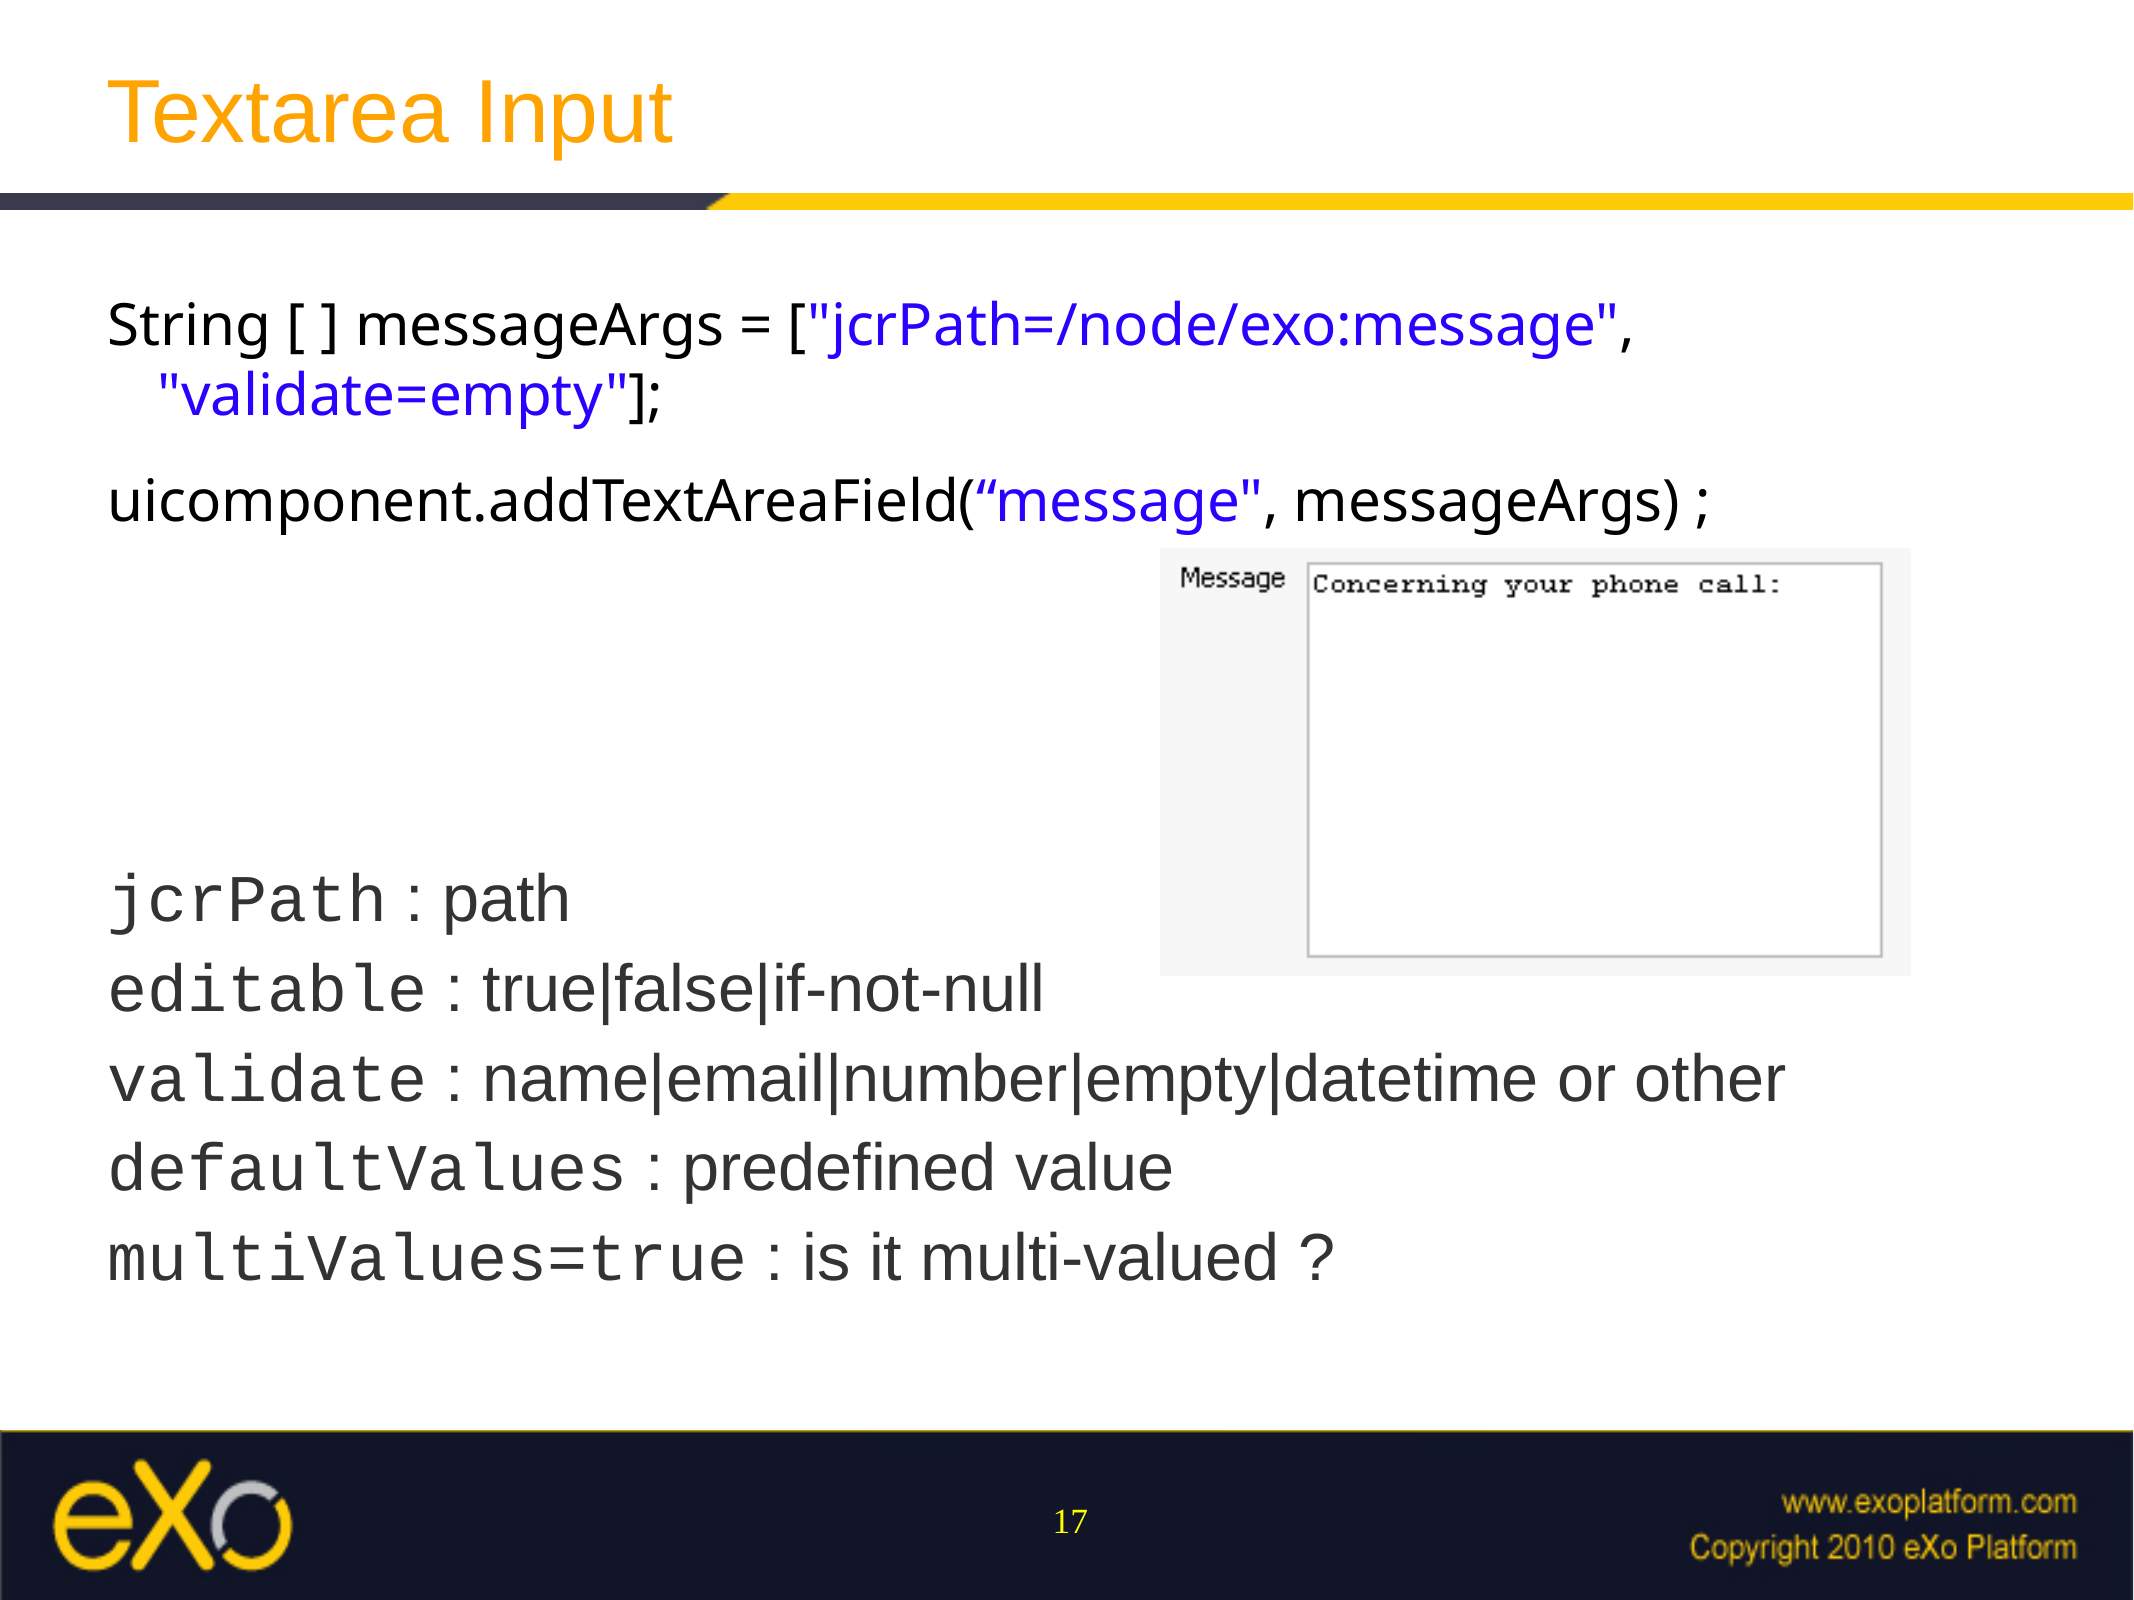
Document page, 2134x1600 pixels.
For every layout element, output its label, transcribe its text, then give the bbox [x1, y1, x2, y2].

picture [1160, 548, 1911, 976]
list String [ ] messageArgs = ["jcrPath=/node/exo:message", "validate=empty"]; uicomponent.addTextAreaField(“message", messageArgs) ; jcrPath : path editable : true|false|if-not-null validate : name|email|number|empty|datetime or other defaultValues : predefined value multiValues=true : is it multi-valued ? [106, 287, 2025, 1317]
picture [0, 1430, 2134, 1600]
picture [0, 193, 2134, 210]
title Textarea Input [106, 55, 2025, 184]
